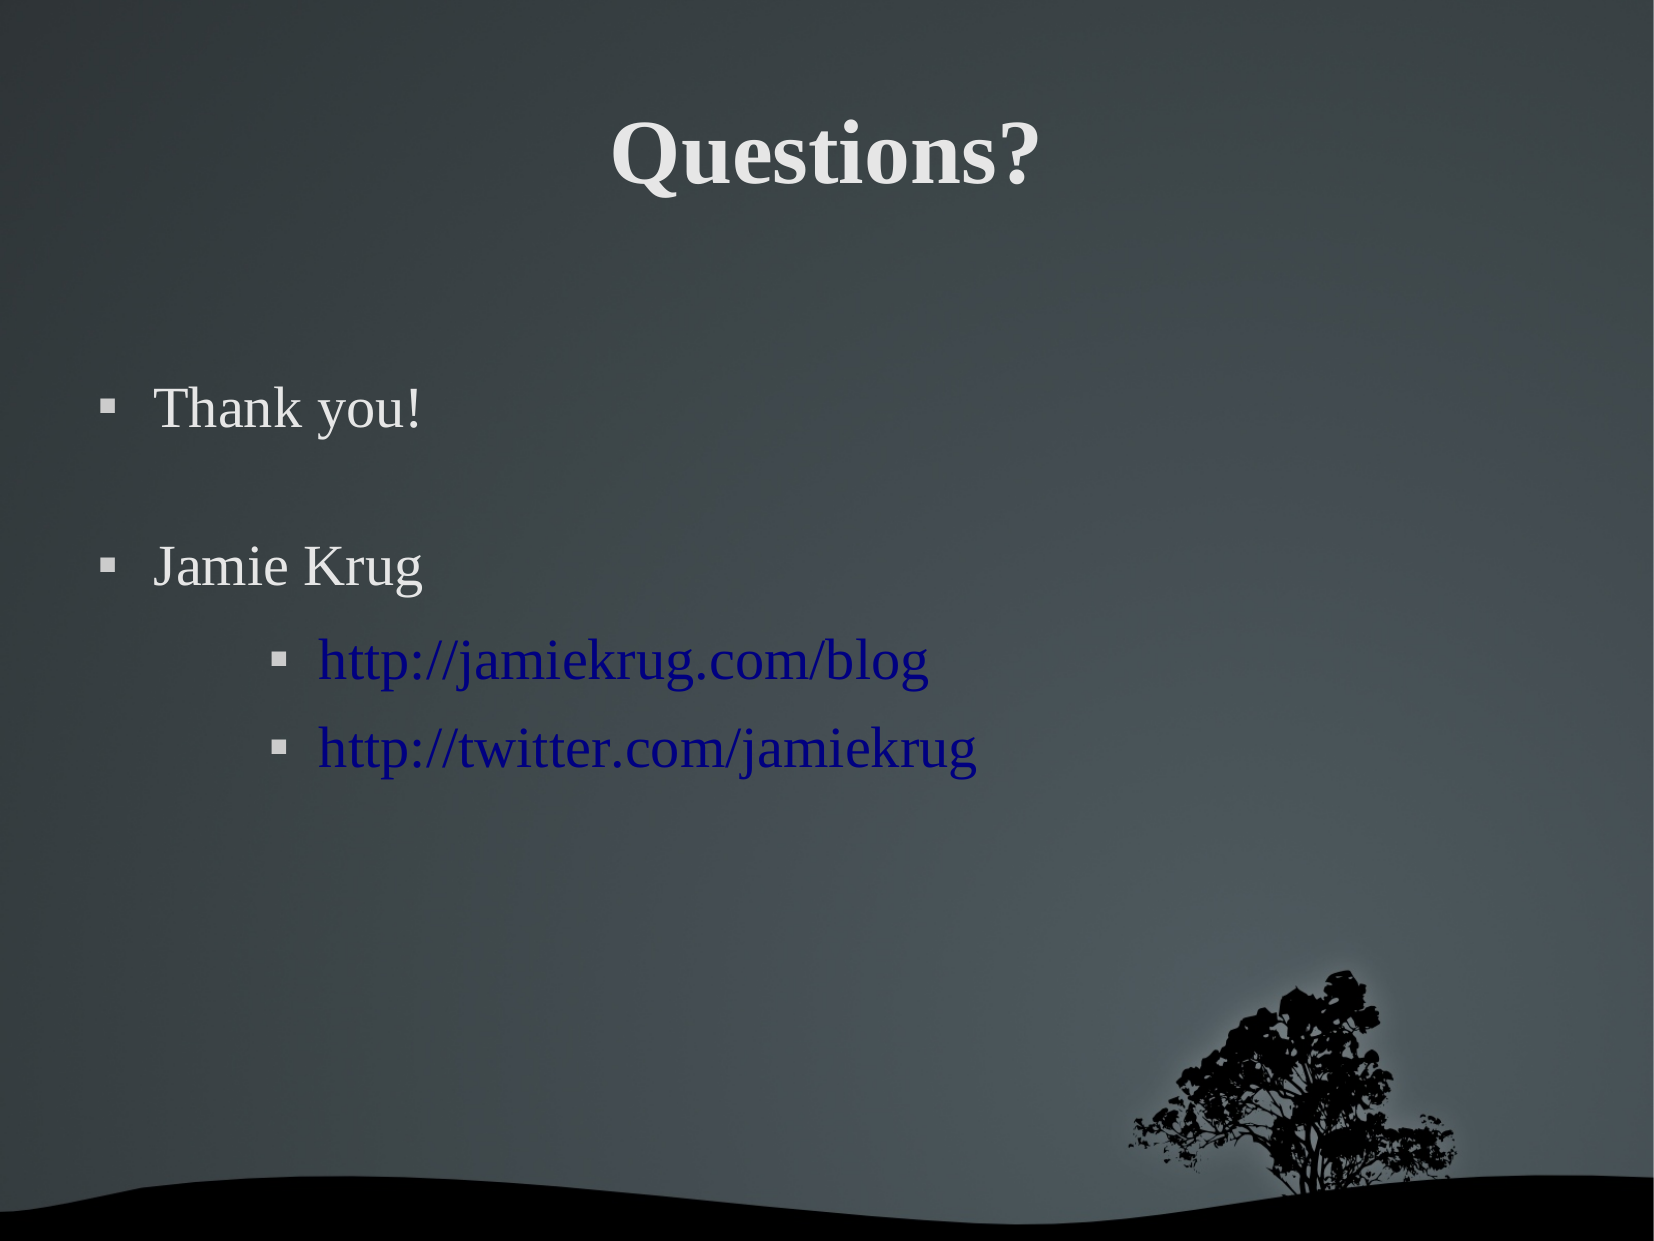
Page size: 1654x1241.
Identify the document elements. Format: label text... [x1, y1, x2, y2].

list Thank you! Jamie Krug http://jamiekrug.com/blog http://twitter.com/jamiekrug [82, 375, 1576, 1109]
title Questions? [82, 49, 1571, 257]
picture [0, 0, 1654, 1241]
